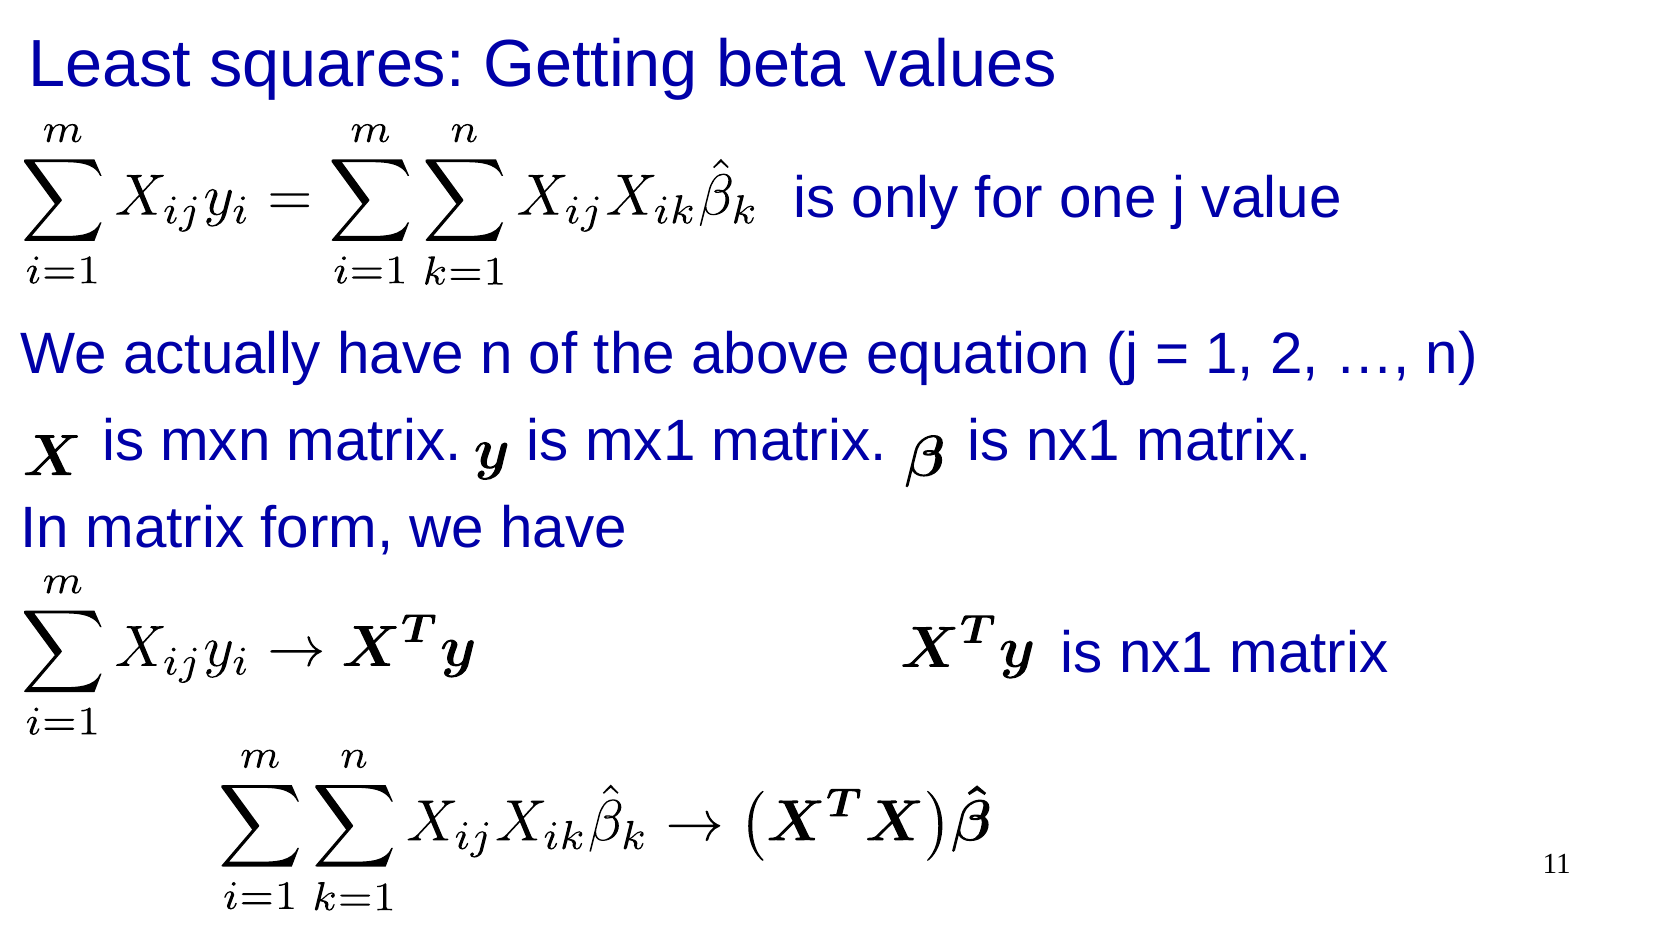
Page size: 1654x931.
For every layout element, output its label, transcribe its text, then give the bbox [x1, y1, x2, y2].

text_box [900, 615, 1036, 679]
text_box [20, 123, 757, 286]
title Least squares: Getting beta values [28, 21, 1626, 106]
text_box [904, 435, 946, 488]
list is only for one j value We actually have n of the above equation (j = 1, 2, …, n) is mxn matrix. is mx1 matrix. is nx1 matrix. In matrix form, we have is nx1 matrix [20, 165, 1636, 886]
text_box [473, 441, 511, 481]
text_box [218, 749, 994, 911]
text_box [22, 435, 82, 476]
text_box [20, 575, 477, 736]
